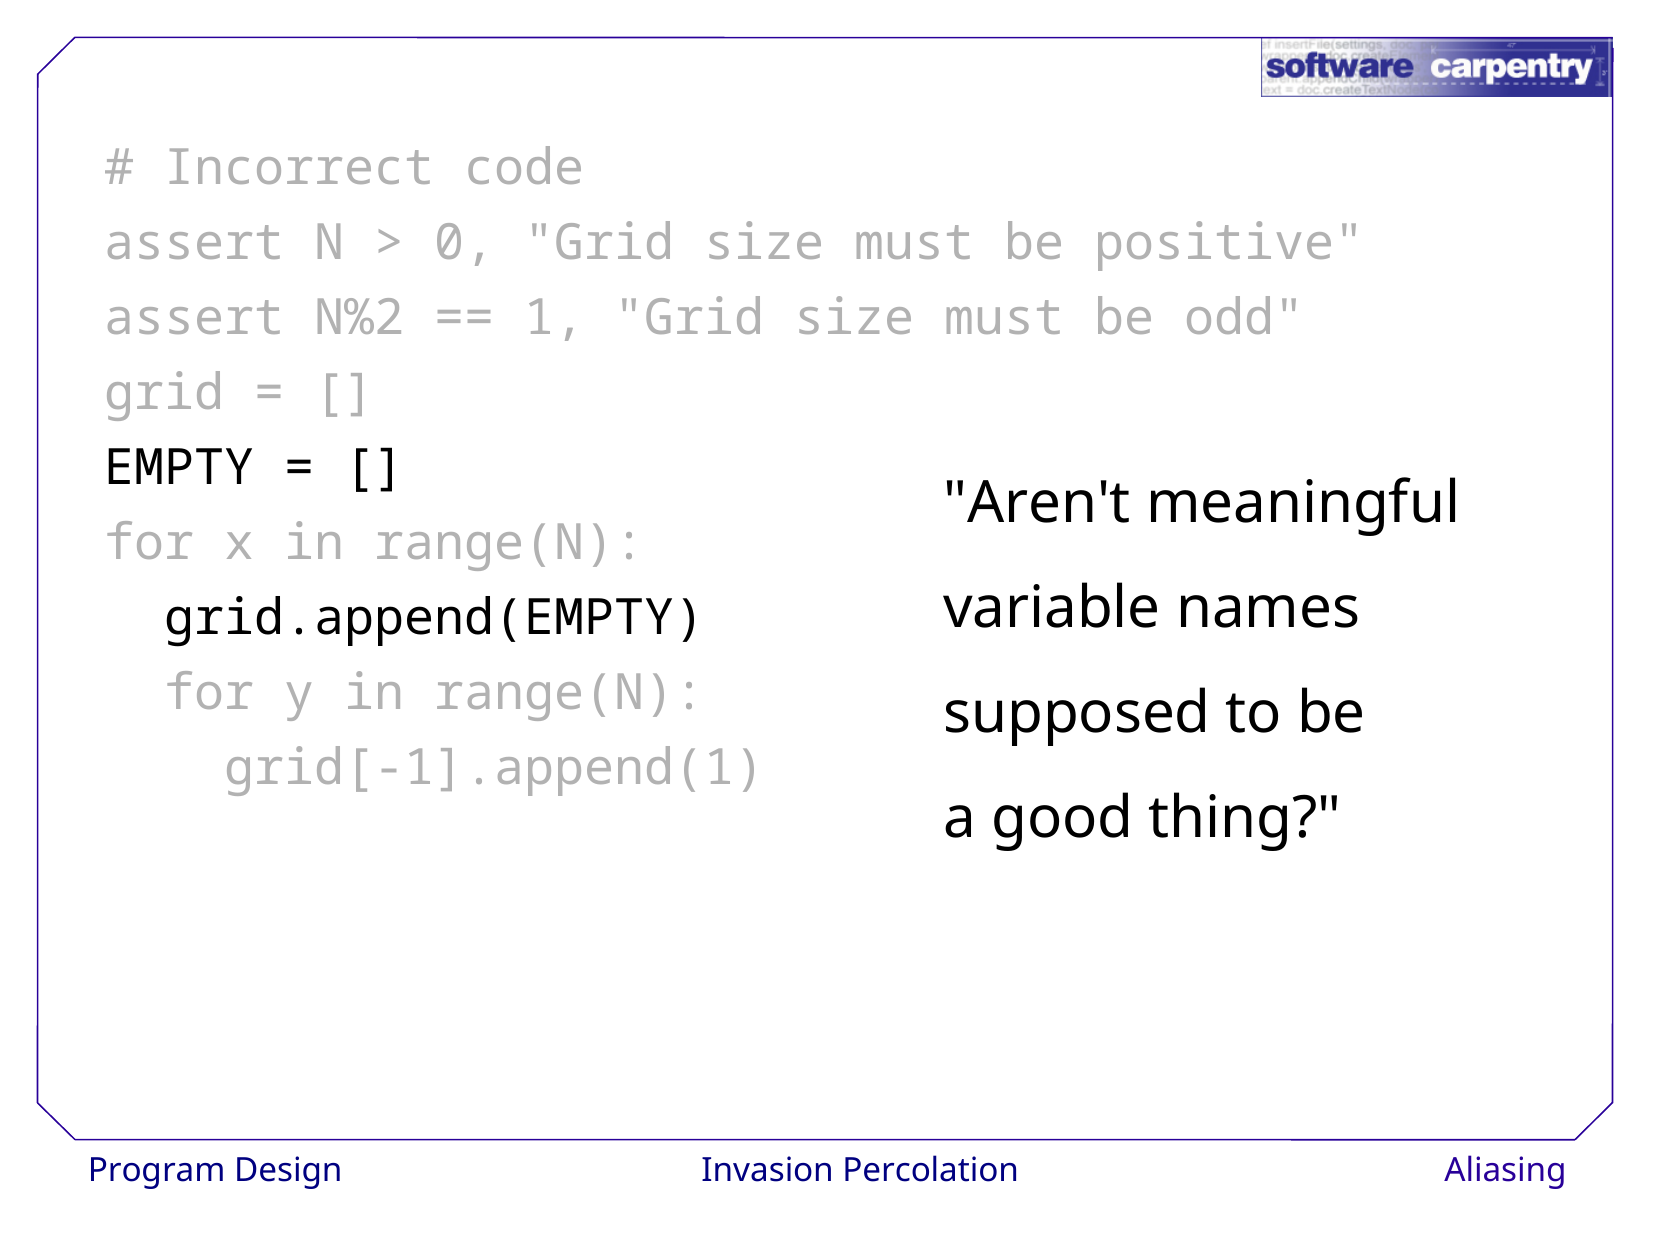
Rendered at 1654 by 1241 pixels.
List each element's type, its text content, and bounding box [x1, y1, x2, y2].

picture [1261, 39, 1613, 97]
text_box # Incorrect code assert N > 0, "Grid size must be positive" assert N%2 == 1, "Grid size must be odd" grid = [] EMPTY = [] for x in range(N): grid.append(EMPTY) for y in range(N): grid[-1].append(1) [89, 112, 1508, 1055]
text_box "Aren't meaningful variable names supposed to be a good thing?" [928, 421, 1476, 857]
